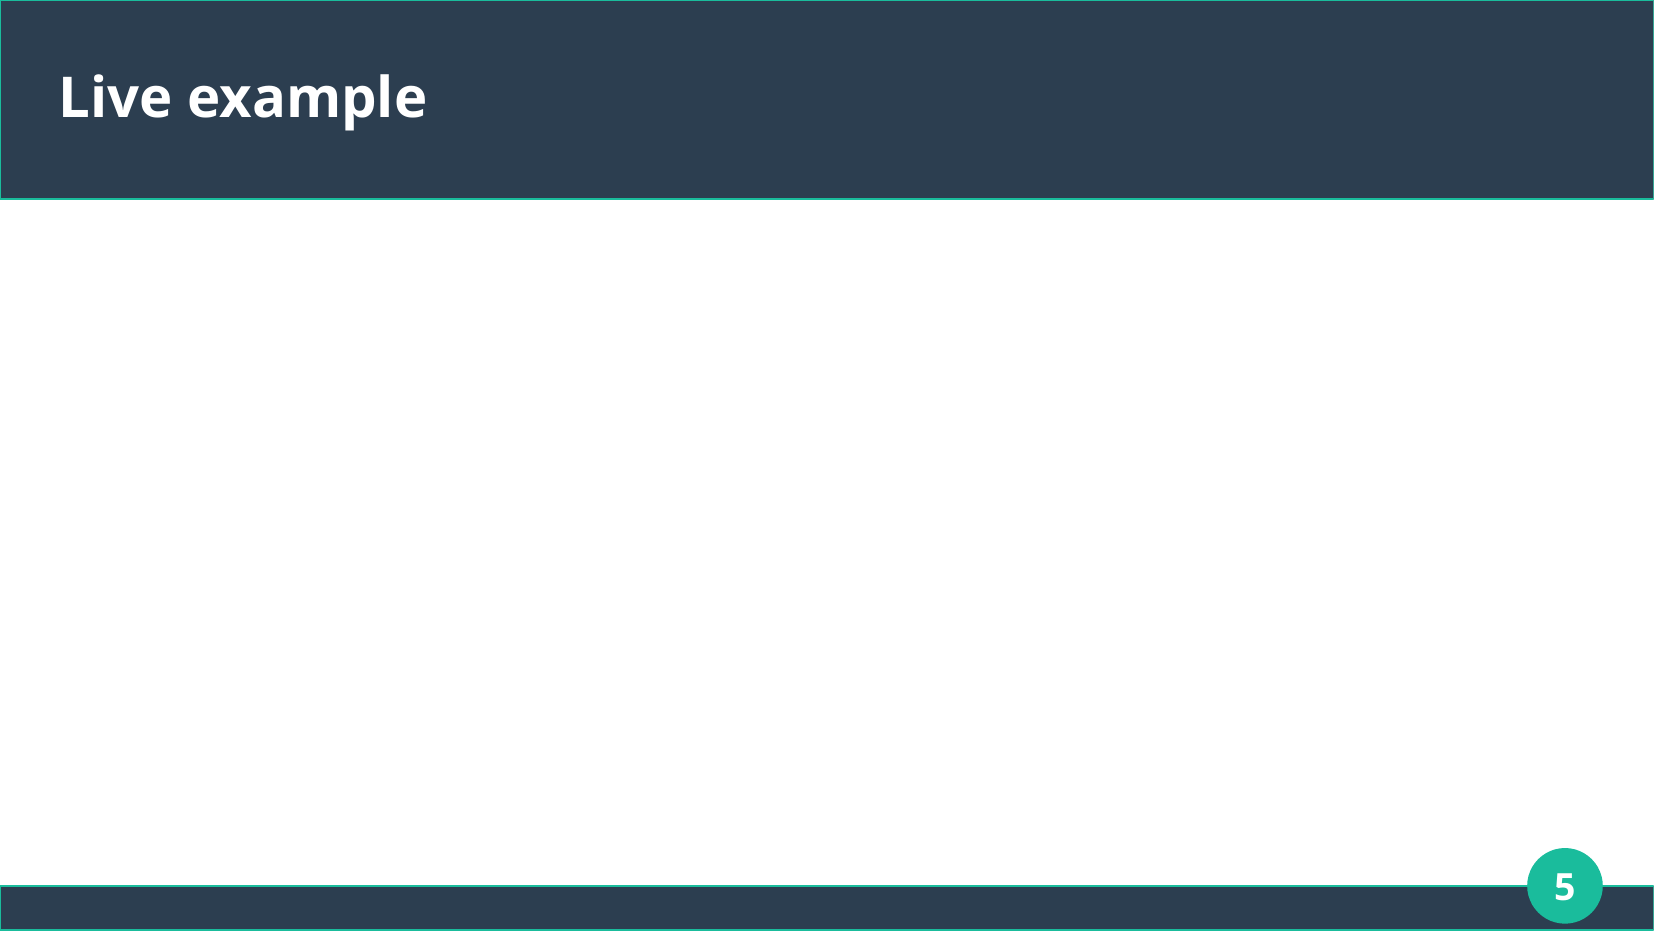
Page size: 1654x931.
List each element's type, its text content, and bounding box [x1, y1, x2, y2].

title Live example [59, 37, 1595, 155]
